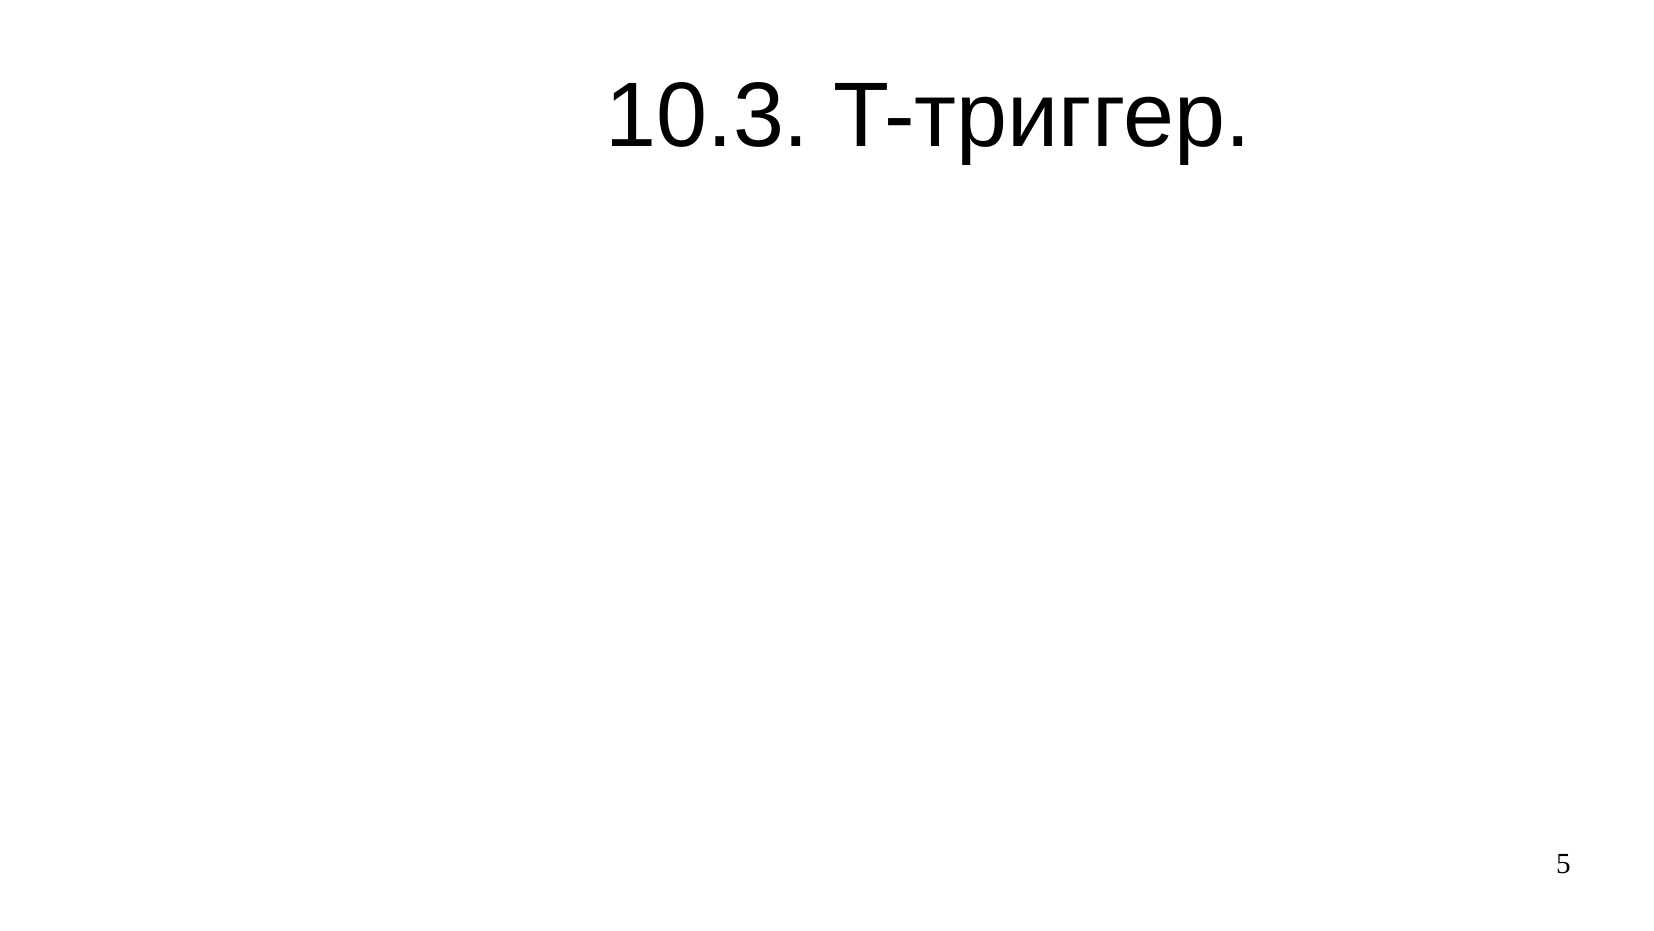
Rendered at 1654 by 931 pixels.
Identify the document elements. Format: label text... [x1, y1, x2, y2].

title 10.3. T-триггер. [82, 37, 1571, 193]
